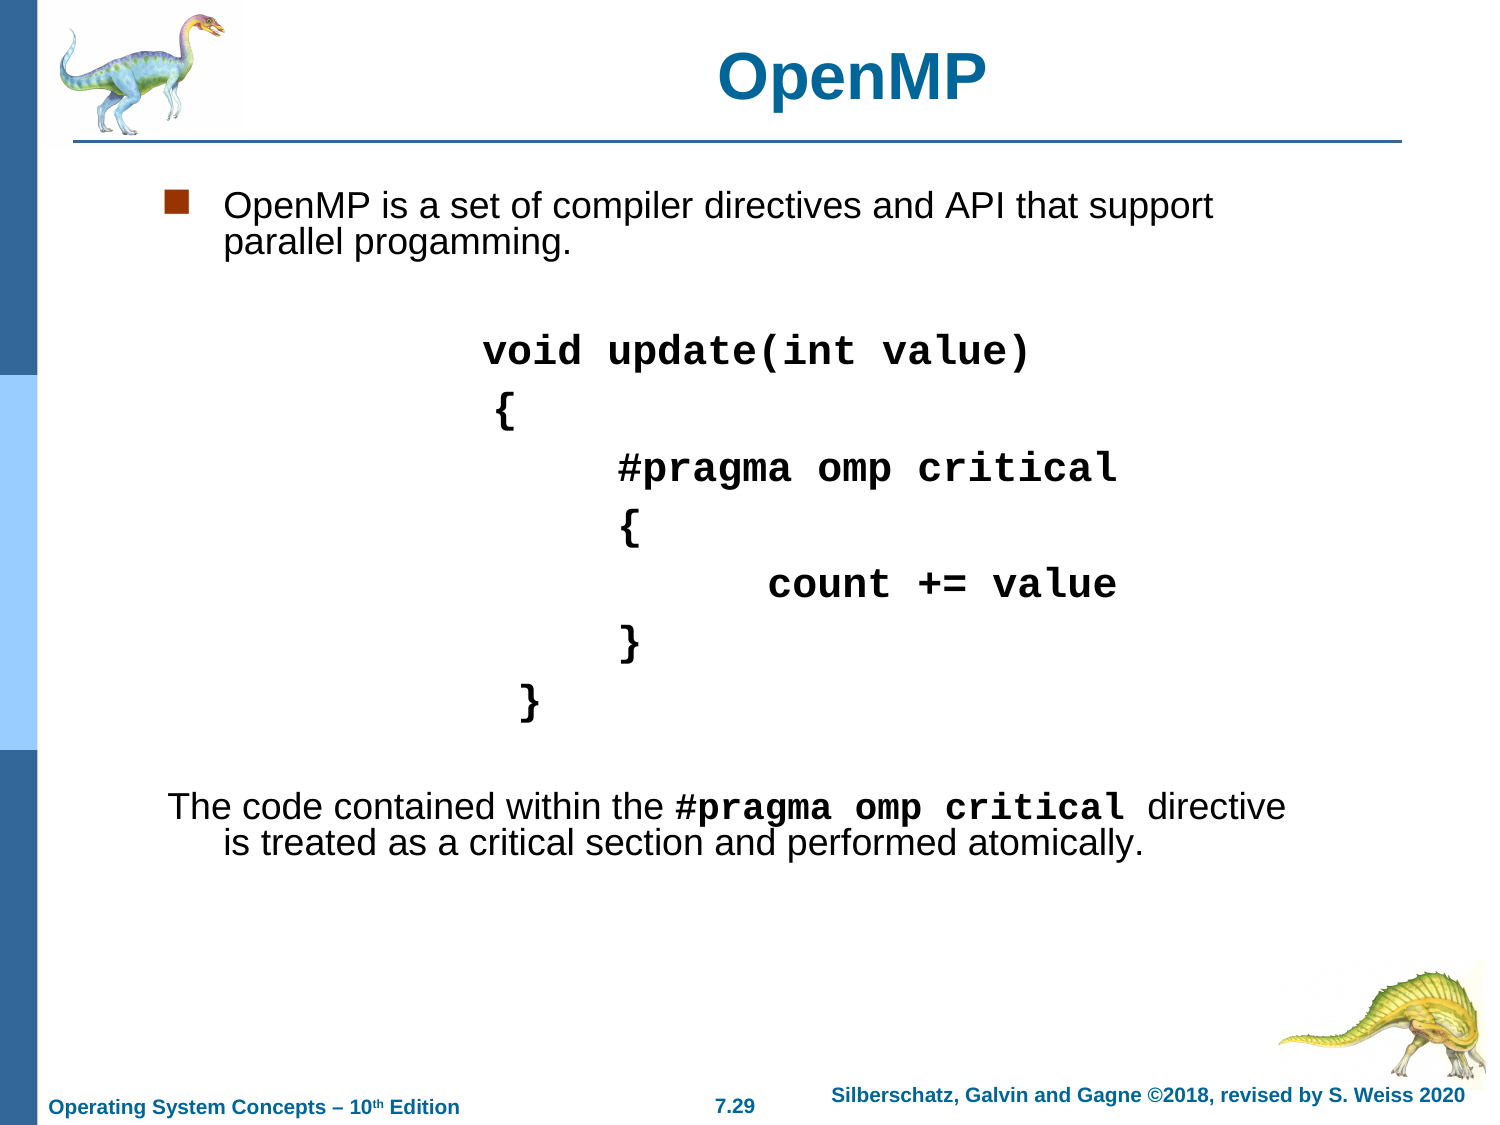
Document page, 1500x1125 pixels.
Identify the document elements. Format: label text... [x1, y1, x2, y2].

picture [1275, 959, 1486, 1090]
list OpenMP is a set of compiler directives and API that support parallel progamming. void update(int value) { #pragma omp critical { count += value } } The code contained within the #pragma omp critical directive is treated as a critical section and performed atomically. [152, 126, 1305, 991]
text_box OpenMP [203, 15, 1500, 121]
picture [46, 0, 243, 149]
picture [1148, 1087, 1156, 1092]
